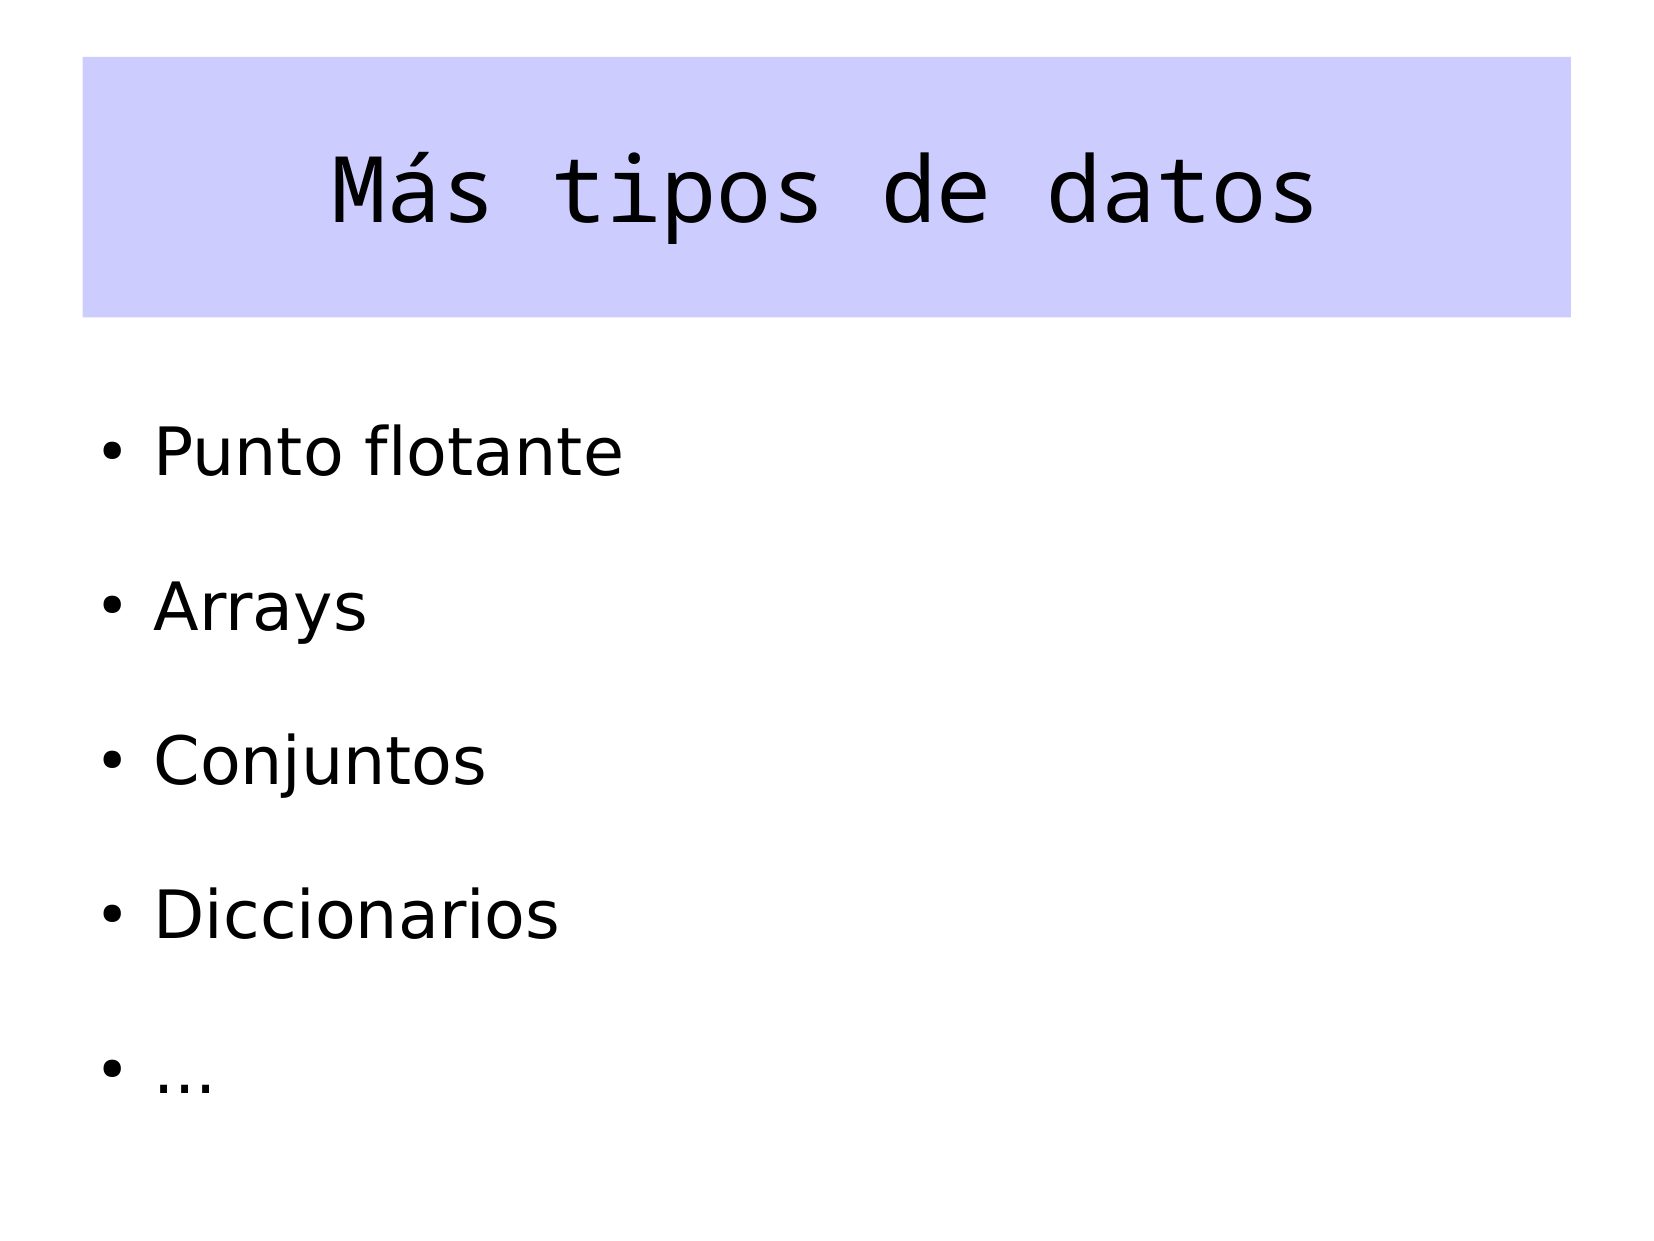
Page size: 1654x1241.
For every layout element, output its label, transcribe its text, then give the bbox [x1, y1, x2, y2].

title Más tipos de datos [82, 56, 1571, 318]
list Punto flotante Arrays Conjuntos Diccionarios ... [82, 413, 1571, 1232]
